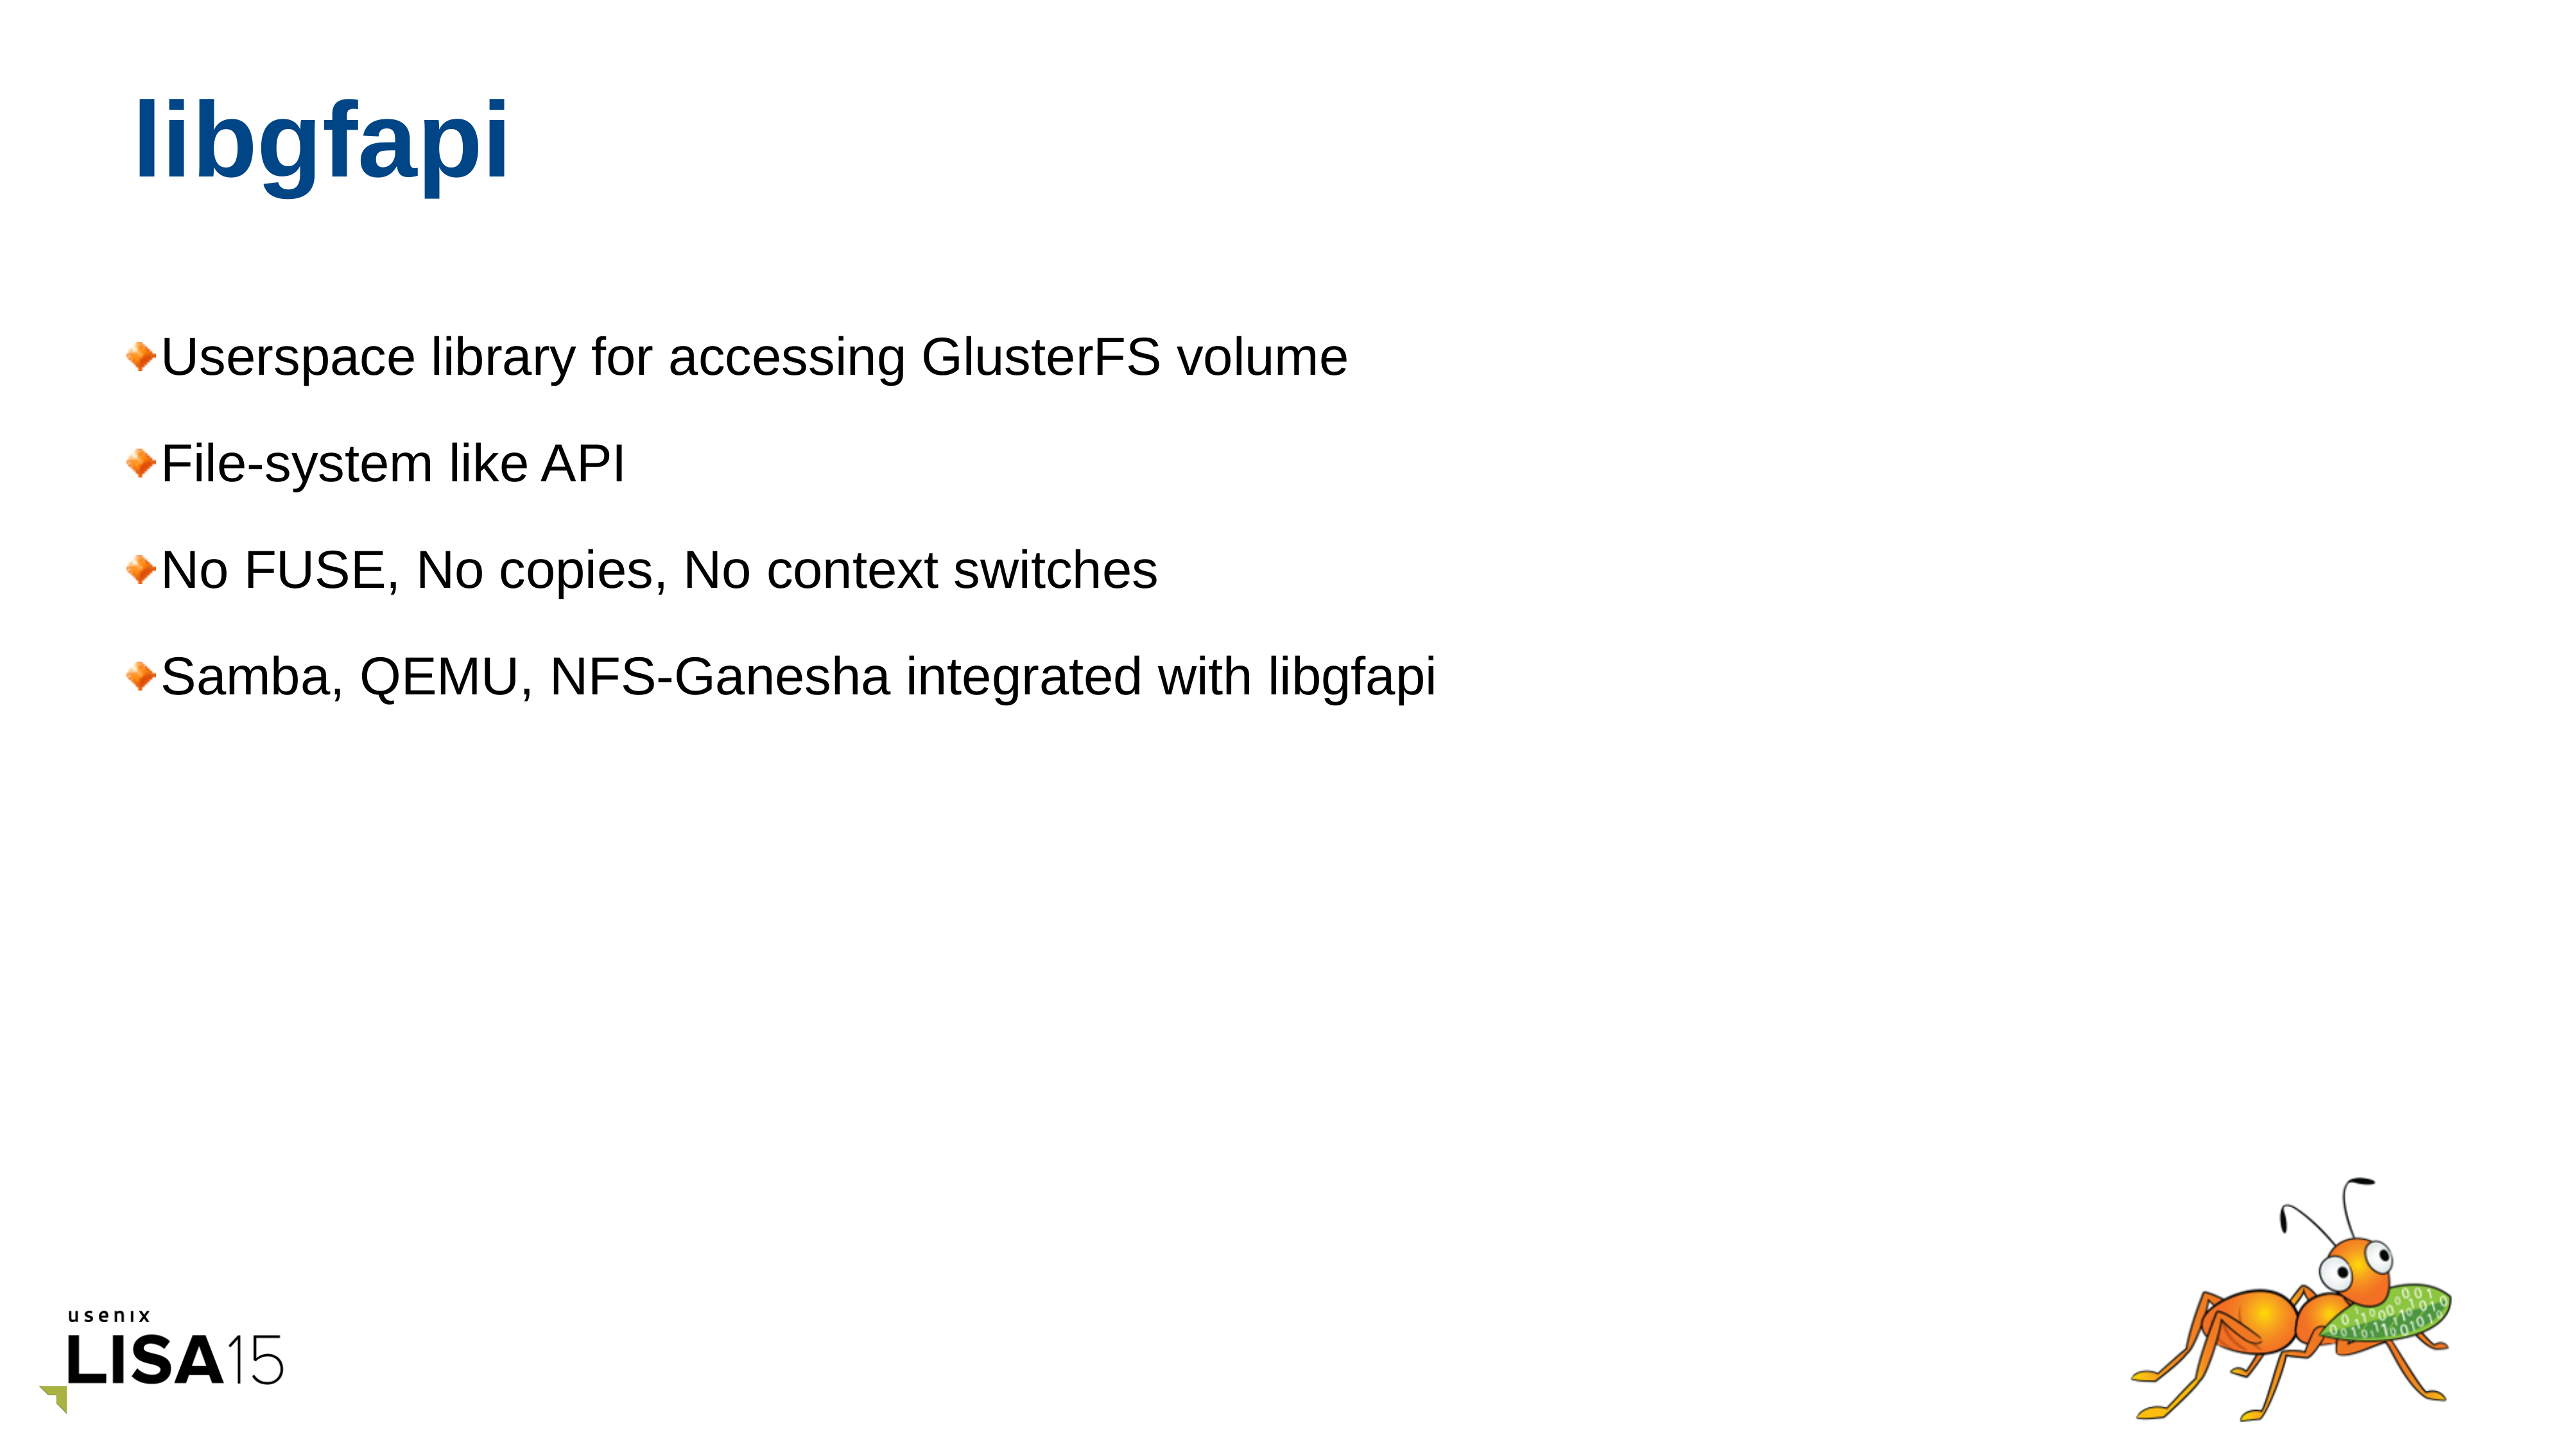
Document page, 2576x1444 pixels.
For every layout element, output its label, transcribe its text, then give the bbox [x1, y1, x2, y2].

picture [2127, 1175, 2456, 1425]
title libgfapi [132, 19, 2446, 261]
picture [19, 1289, 299, 1427]
list Userspace library for accessing GlusterFS volume File-system like API No FUSE, No copies, No context switches Samba, QEMU, NFS-Ganesha integrated with libgfapi [116, 318, 2427, 1271]
